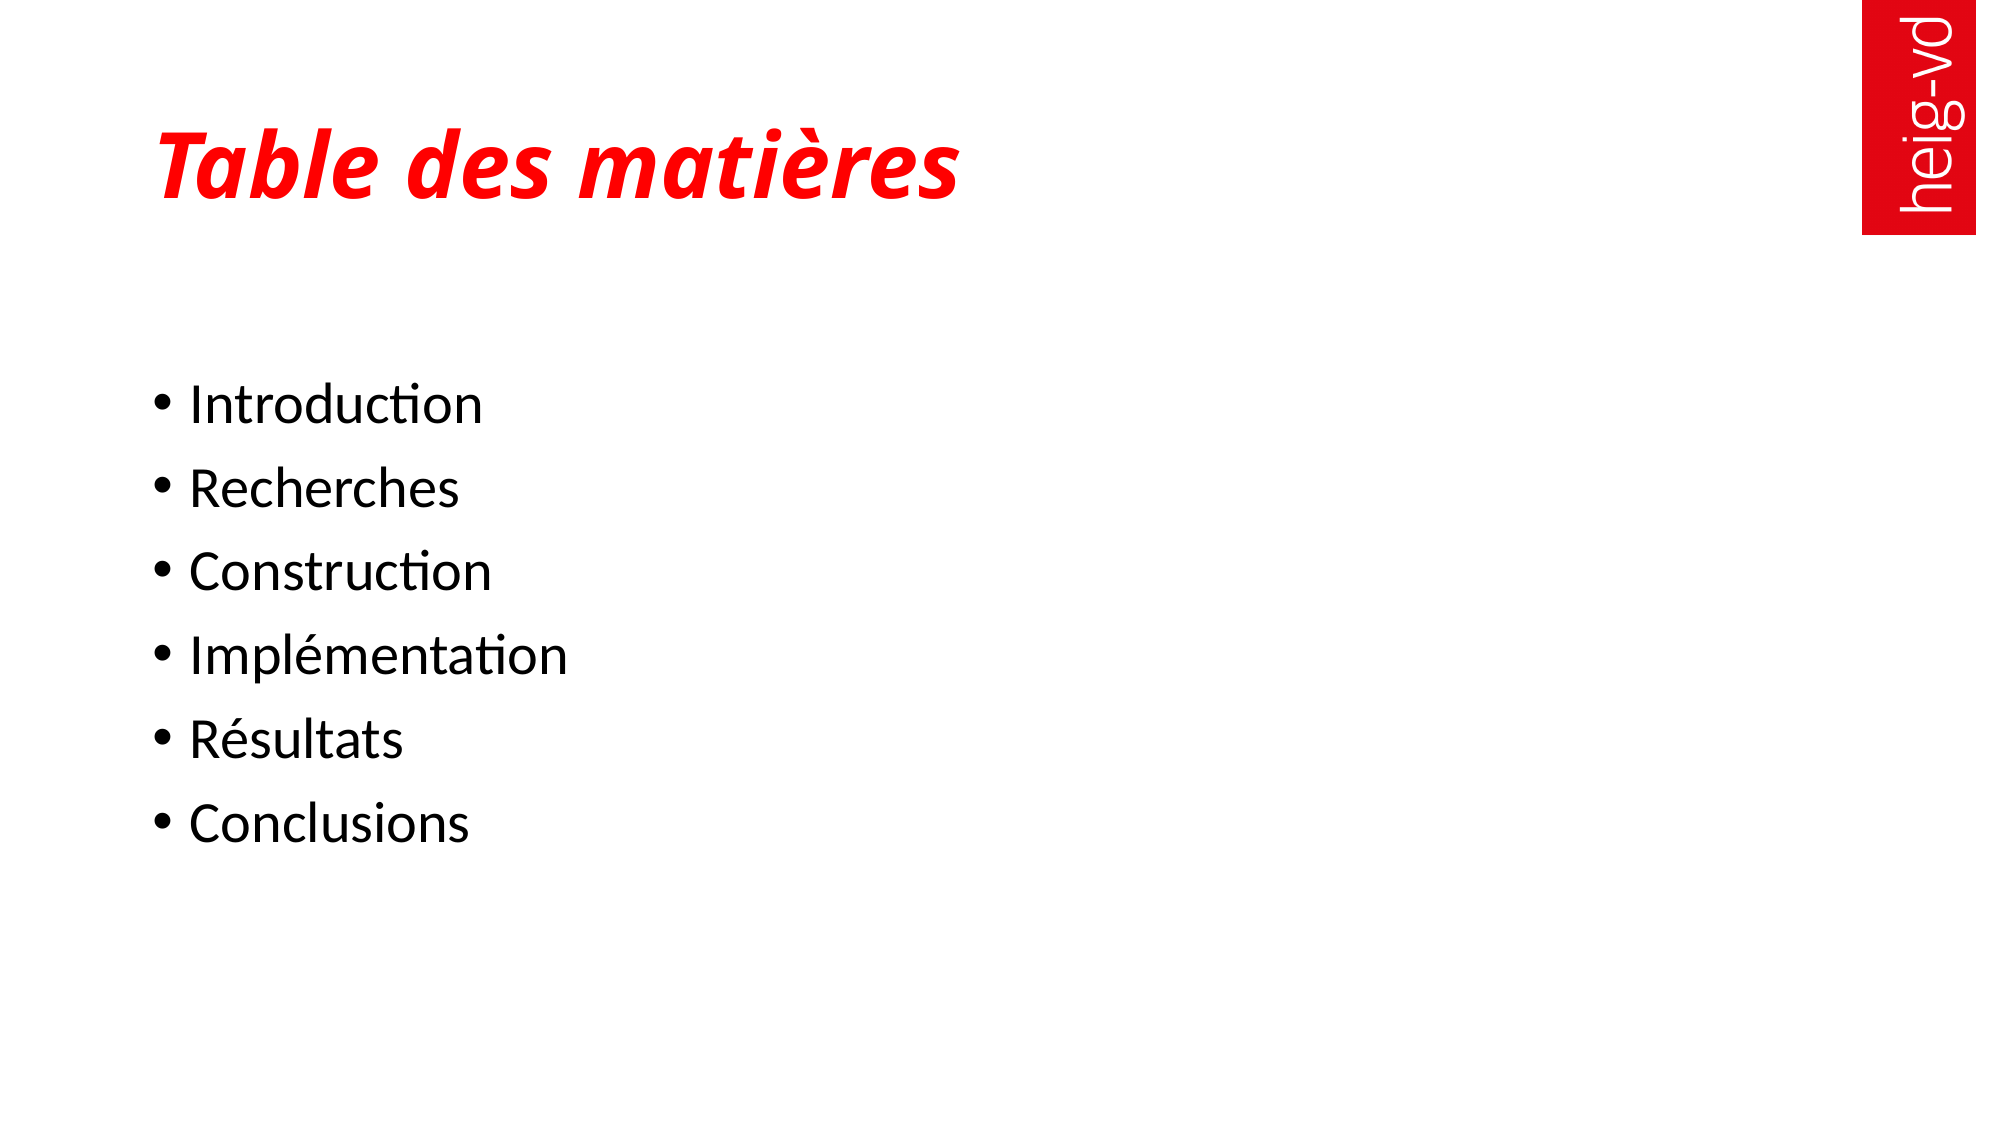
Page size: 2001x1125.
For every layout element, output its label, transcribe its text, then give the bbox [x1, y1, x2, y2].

list Introduction Recherches Construction Implémentation Résultats Conclusions [137, 365, 1863, 932]
picture [1862, 0, 1976, 236]
title Table des matières [137, 59, 1863, 278]
